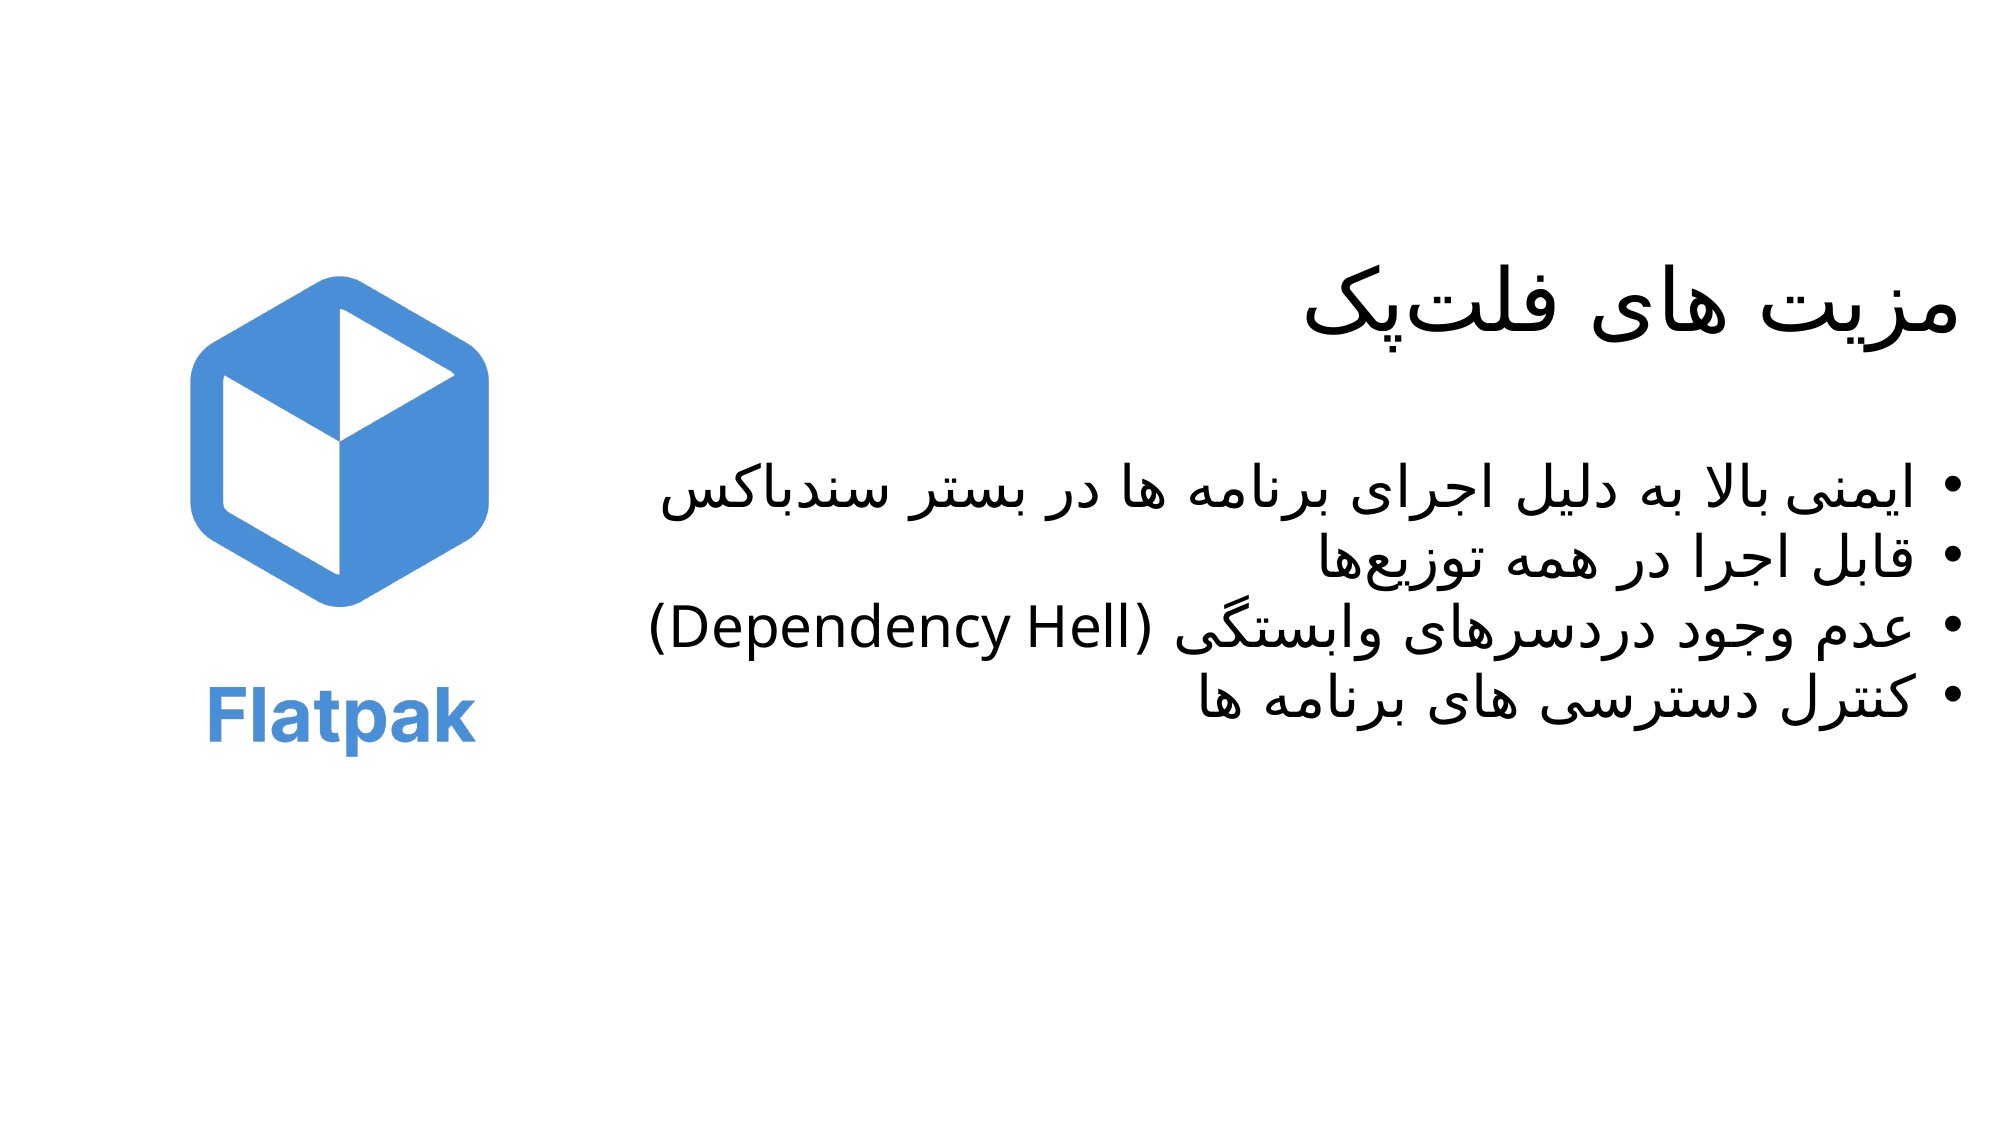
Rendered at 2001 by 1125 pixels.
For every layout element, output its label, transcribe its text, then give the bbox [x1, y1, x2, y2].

text_box مزیت های فلت‌پک ایمنی بالا به دلیل اجرای برنامه ها در بستر سندباکس قابل اجرا در همه توزیع‌ها عدم وجود دردسرهای وابستگی (Dependency Hell) کنترل دسترسی های برنامه ها [590, 236, 1979, 906]
picture [29, 206, 650, 827]
